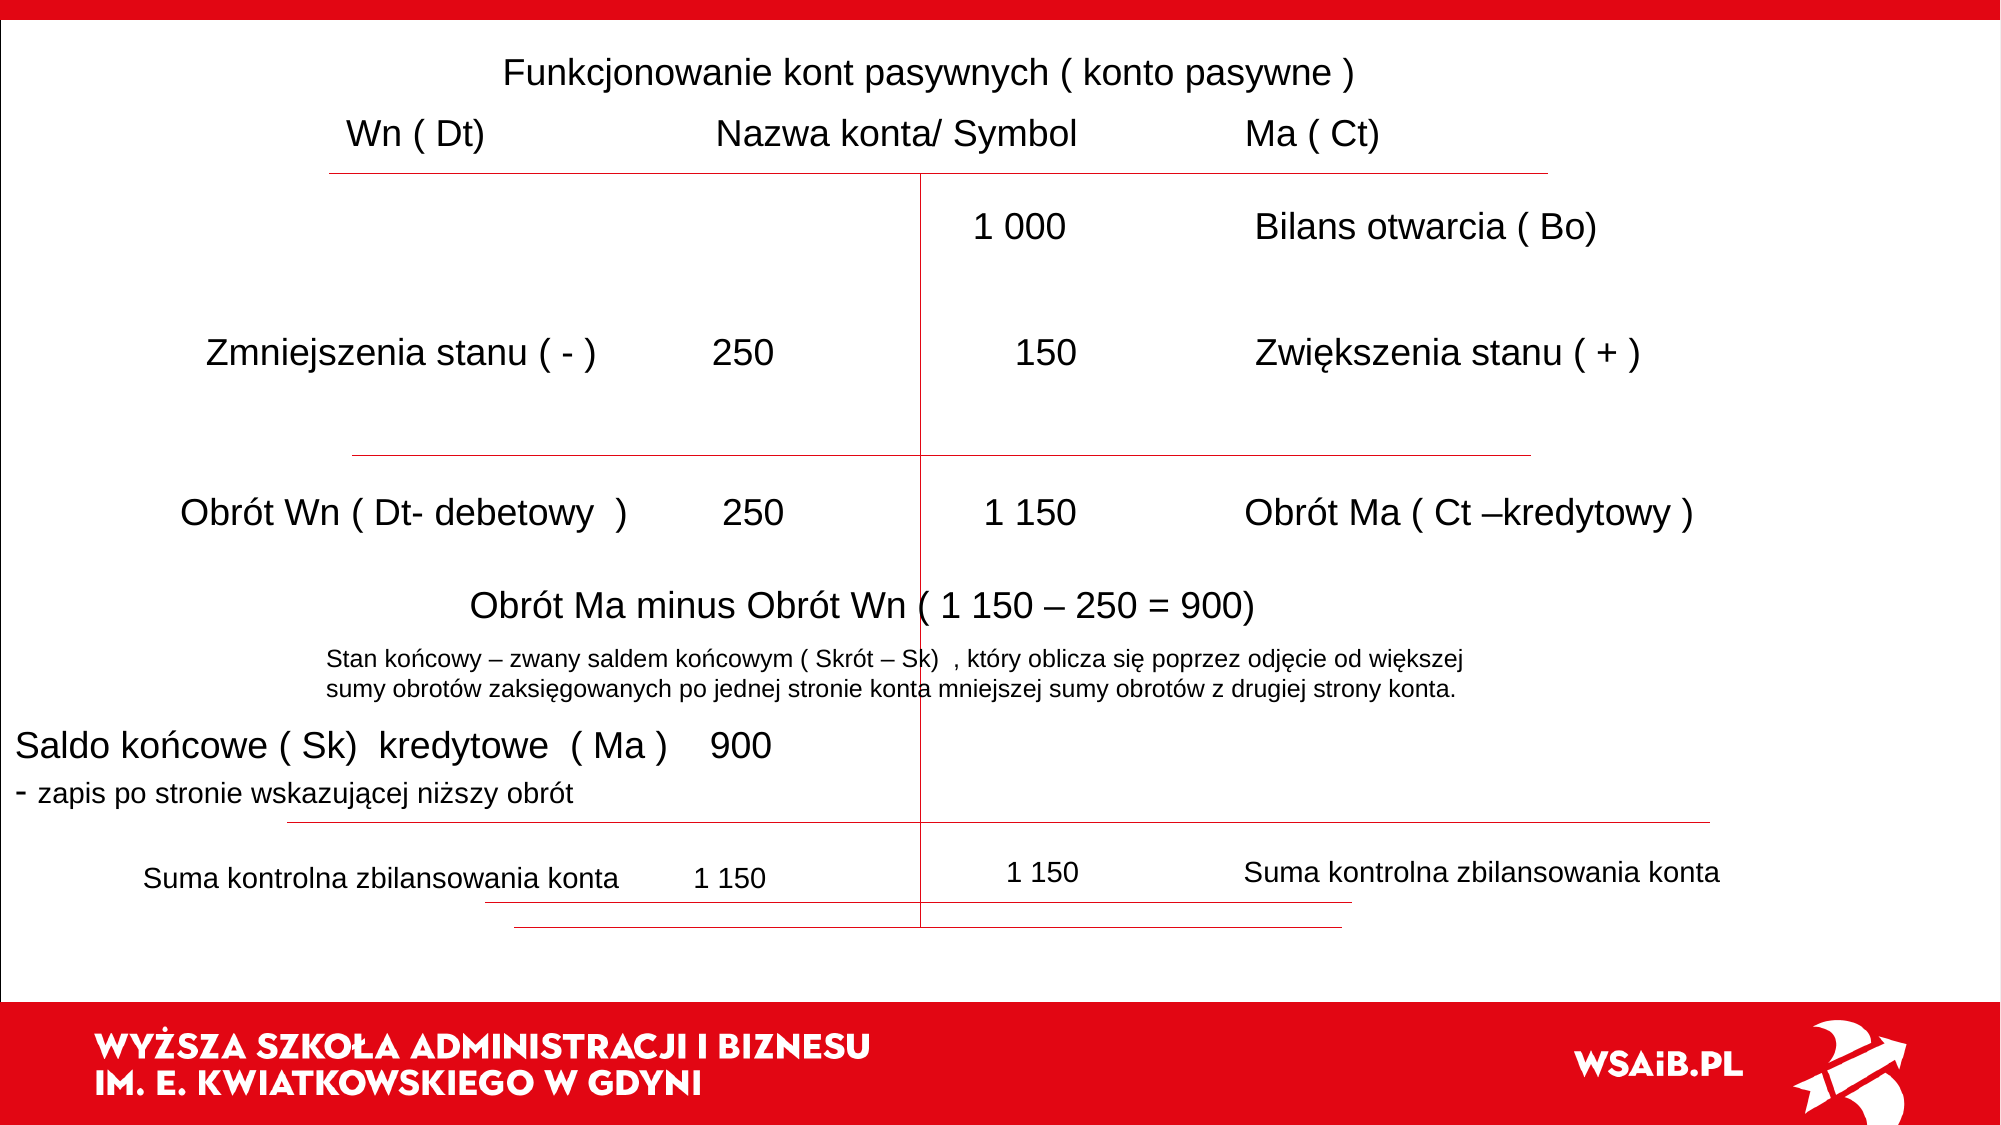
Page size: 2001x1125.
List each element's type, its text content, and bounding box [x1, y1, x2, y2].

text_box 1 150 Obrót Ma ( Ct –kredytowy ) [958, 480, 1776, 541]
text_box Stan końcowy – zwany saldem końcowym ( Skrót – Sk) , który oblicza się poprzez odjęcie od większej sumy obrotów zaksięgowanych po jednej stronie konta mniejszej sumy obrotów z drugiej strony konta. [311, 634, 1531, 710]
picture [0, 0, 2001, 1125]
text_box 1 000 Bilans otwarcia ( Bo) [958, 195, 1656, 300]
text_box 150 Zwiększenia stanu ( + ) [958, 320, 1686, 426]
text_box Funkcjonowanie kont pasywnych ( konto pasywne ) [352, 40, 1516, 101]
text_box Saldo końcowe ( Sk) kredytowe ( Ma ) 900 - zapis po stronie wskazującej niższy obrót [0, 713, 906, 819]
text_box Obrót Ma minus Obrót Wn ( 1 150 – 250 = 900) [454, 574, 1410, 634]
text_box 1 150 Suma kontrolna zbilansowania konta [958, 845, 1799, 896]
text_box Obrót Wn ( Dt- debetowy ) 250 [154, 480, 921, 541]
text_box Wn ( Dt) Nazwa konta/ Symbol Ma ( Ct) [329, 101, 1410, 162]
text_box Suma kontrolna zbilansowania konta 1 150 [20, 851, 797, 902]
text_box Zmniejszenia stanu ( - ) 250 [180, 320, 836, 381]
